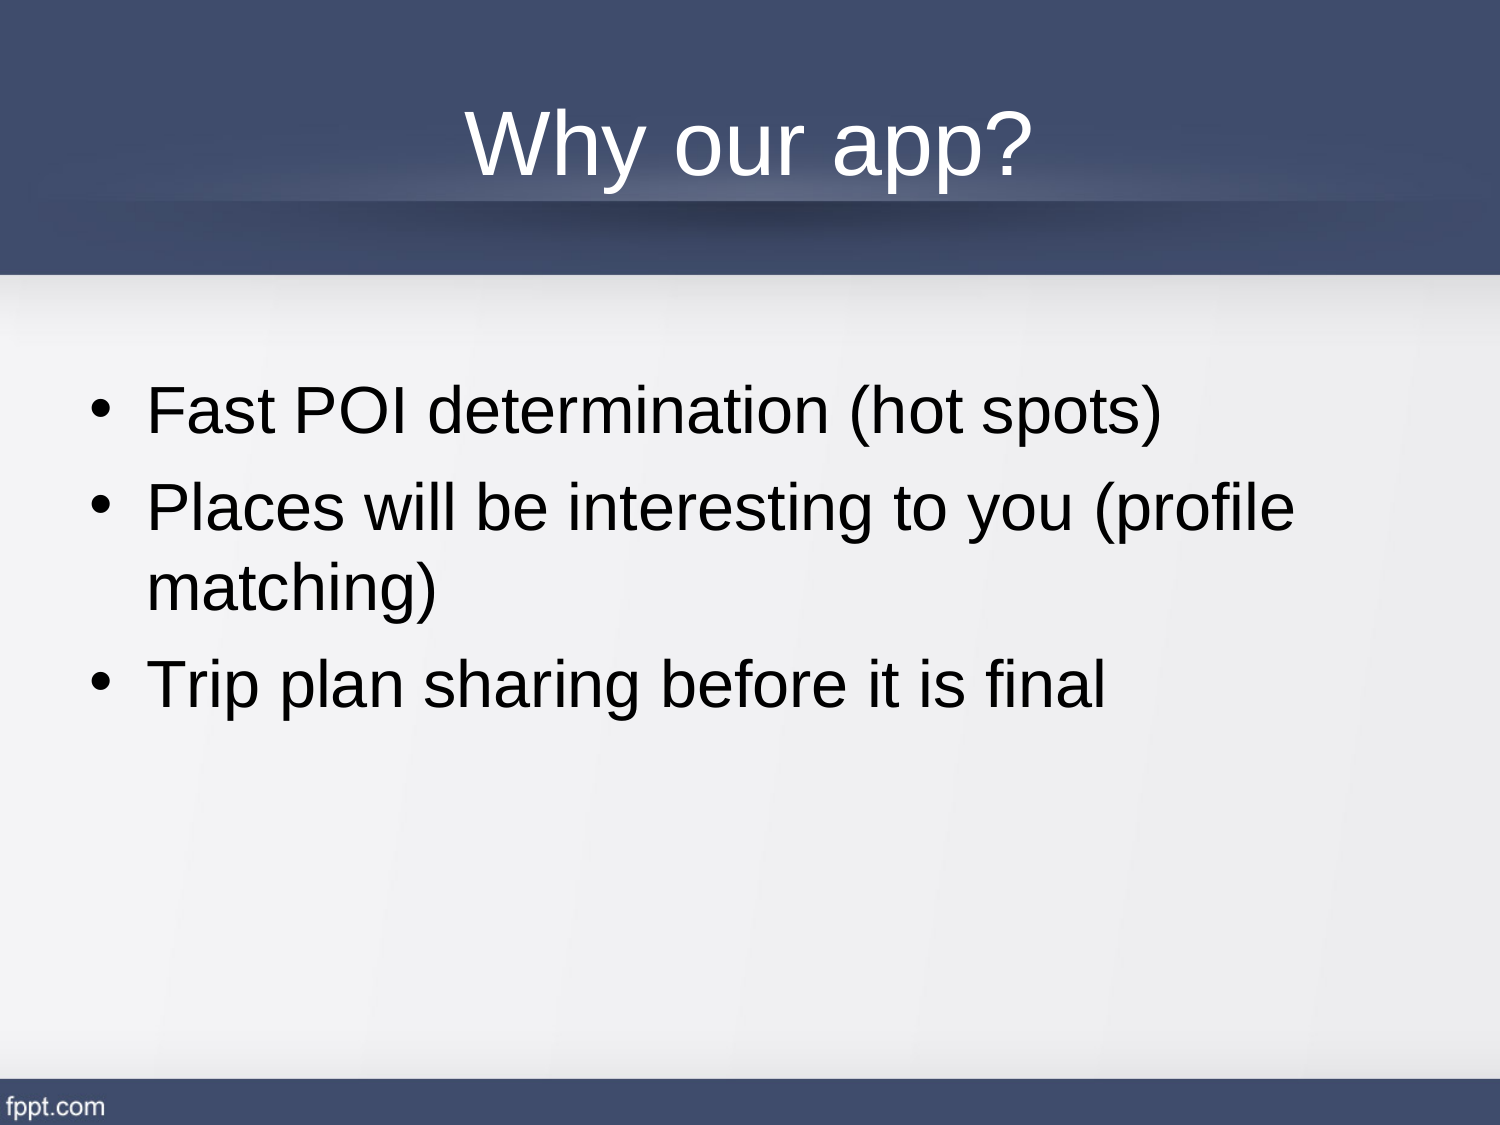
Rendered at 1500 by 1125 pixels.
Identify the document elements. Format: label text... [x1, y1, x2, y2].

picture [0, 0, 1500, 1125]
title Why our app? [75, 45, 1426, 233]
list Fast POI determination (hot spots) Places will be interesting to you (profile matching) Trip plan sharing before it is final [75, 262, 1426, 1005]
